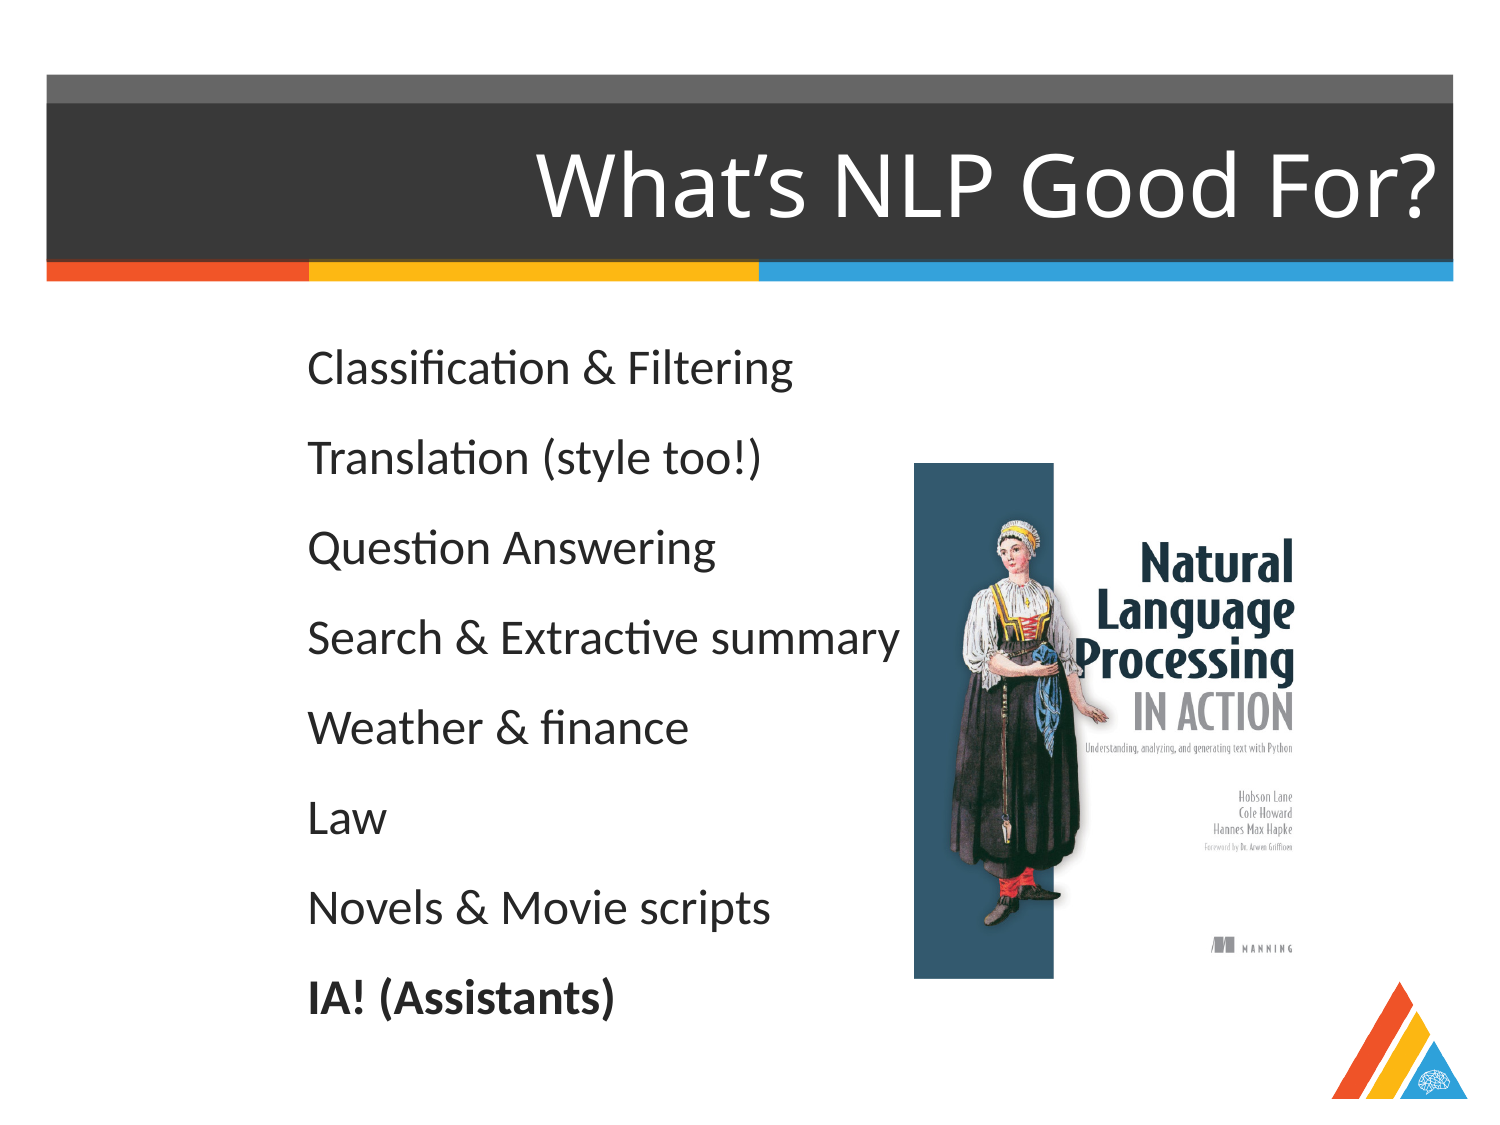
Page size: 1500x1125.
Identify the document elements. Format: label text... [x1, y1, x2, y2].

title What’s NLP Good For? [46, 103, 1454, 263]
picture [1331, 981, 1468, 1099]
list Classification & Filtering Translation (style too!) Question Answering Search & Extractive summary Weather & finance Law Novels & Movie scripts IA! (Assistants) [292, 296, 1454, 1040]
picture [914, 463, 1325, 979]
